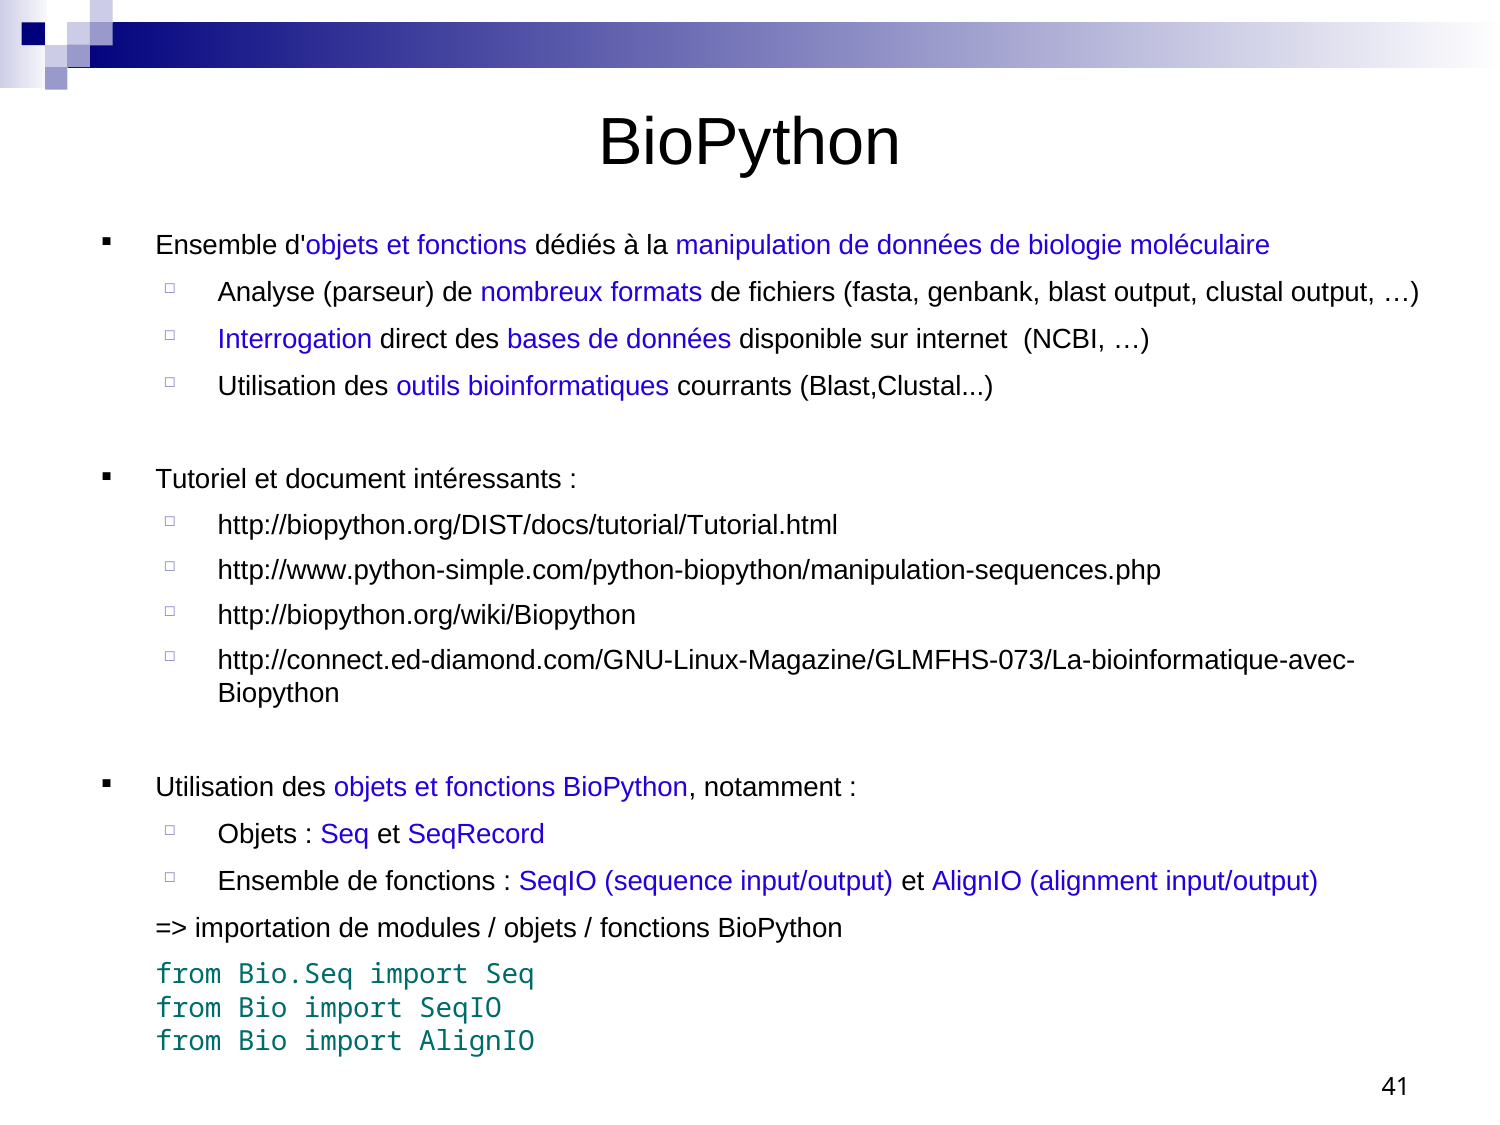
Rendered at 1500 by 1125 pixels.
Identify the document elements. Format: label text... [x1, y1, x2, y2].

title BioPython [75, 69, 1426, 207]
list Ensemble d'objets et fonctions dédiés à la manipulation de données de biologie moléculaire Analyse (parseur) de nombreux formats de fichiers (fasta, genbank, blast output, clustal output, …) Interrogation direct des bases de données disponible sur internet (NCBI, …) Utilisation des outils bioinformatiques courrants (Blast,Clustal...) Tutoriel et document intéressants : http://biopython.org/DIST/docs/tutorial/Tutorial.html http://www.python-simple.com/python-biopython/manipulation-sequences.php http://biopython.org/wiki/Biopython http://connect.ed-diamond.com/GNU-Linux-Magazine/GLMFHS-073/La-bioinformatique-avec-Biopython Utilisation des objets et fonctions BioPython, notamment : Objets : Seq et SeqRecord Ensemble de fonctions : SeqIO (sequence input/output) et AlignIO (alignment input/output) => importation de modules / objets / fonctions BioPython from Bio.Seq import Seq from Bio import SeqIO from Bio import AlignIO [86, 219, 1475, 1074]
